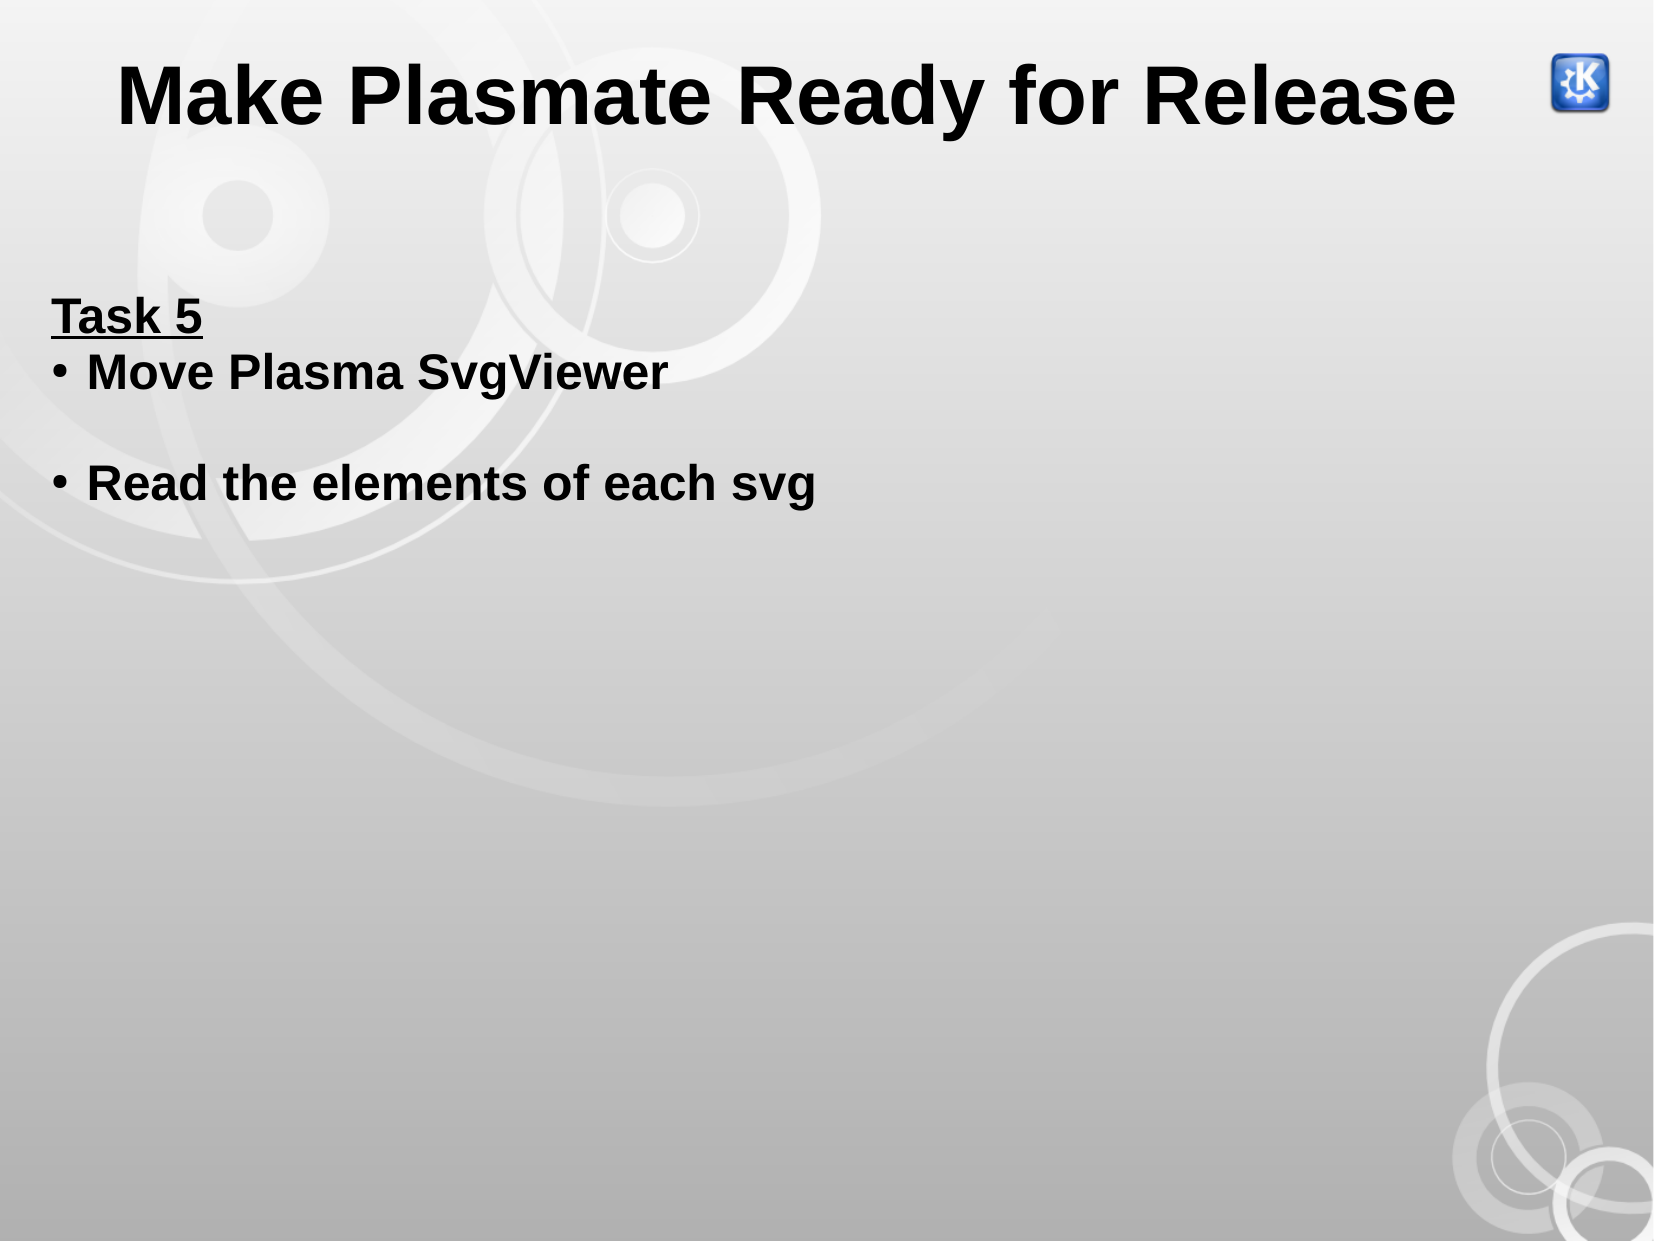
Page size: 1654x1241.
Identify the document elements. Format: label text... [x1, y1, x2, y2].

text_box Task 5 Move Plasma SvgViewer Read the elements of each svg [36, 225, 1642, 886]
picture [0, 0, 1654, 1241]
text_box Make Plasmate Ready for Release [15, 41, 1561, 150]
